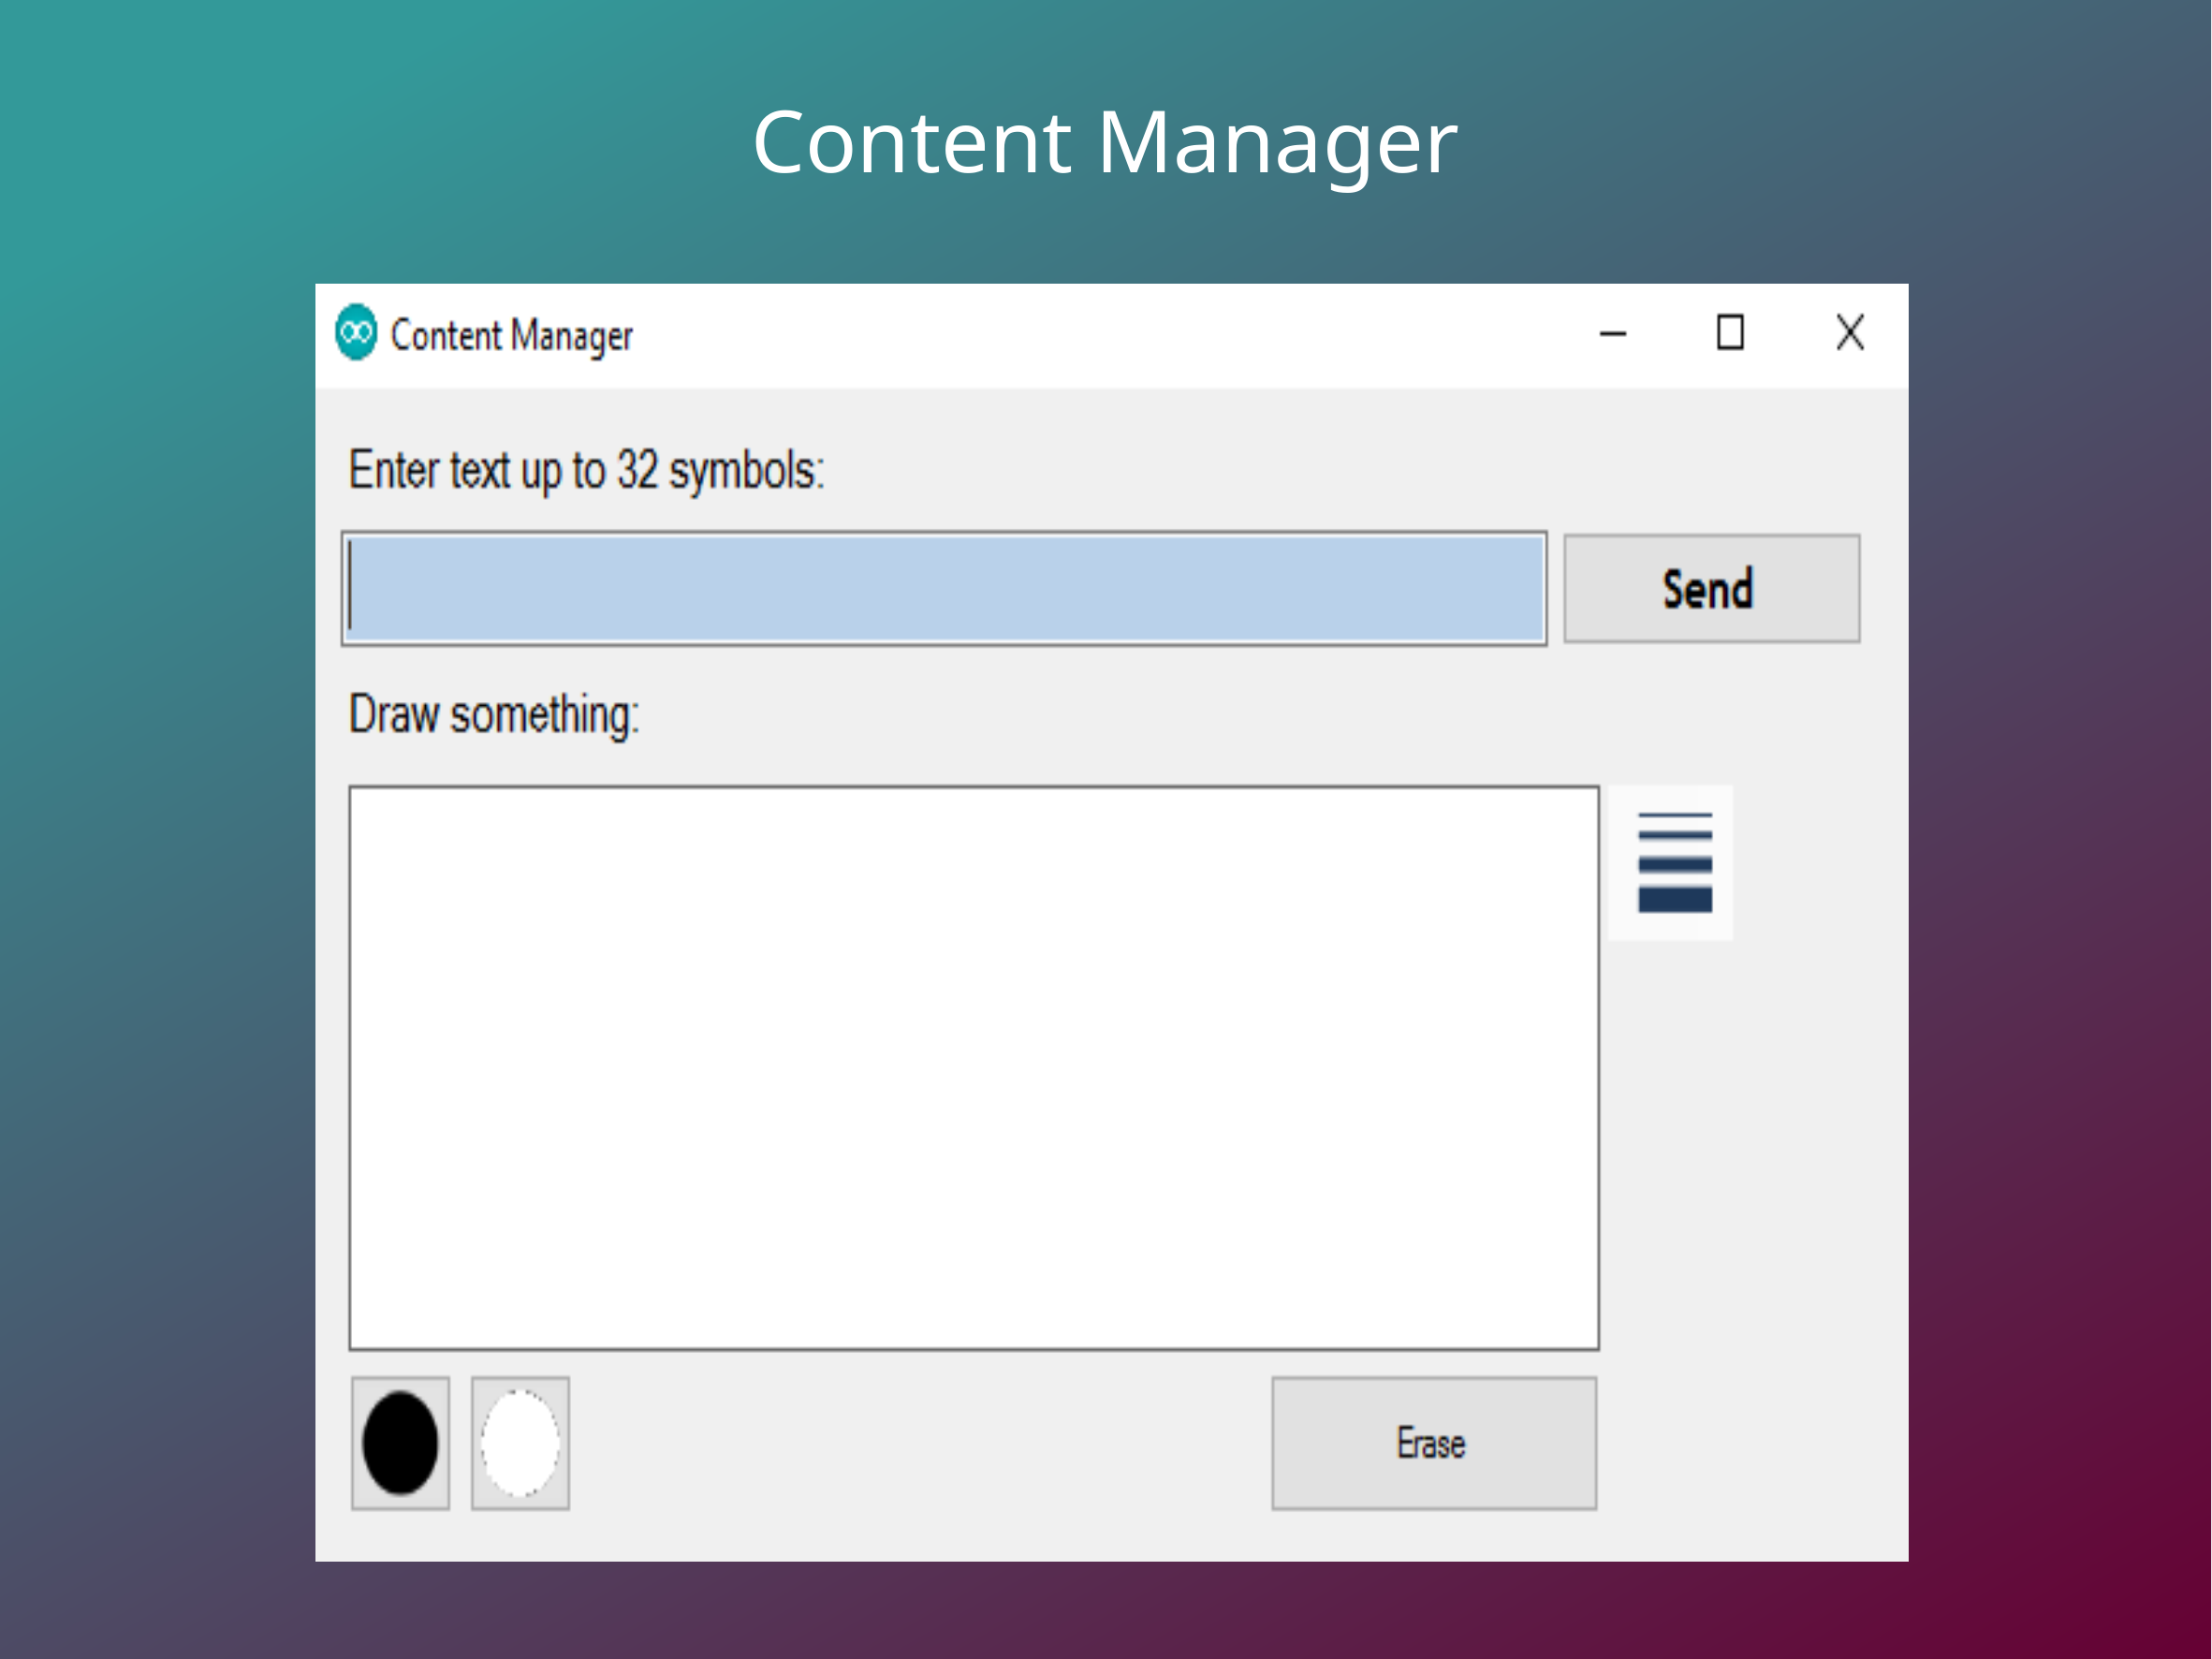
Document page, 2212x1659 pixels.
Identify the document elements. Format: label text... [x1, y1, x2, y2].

text_box Content Manager [714, 66, 1497, 213]
picture [315, 284, 1909, 1562]
